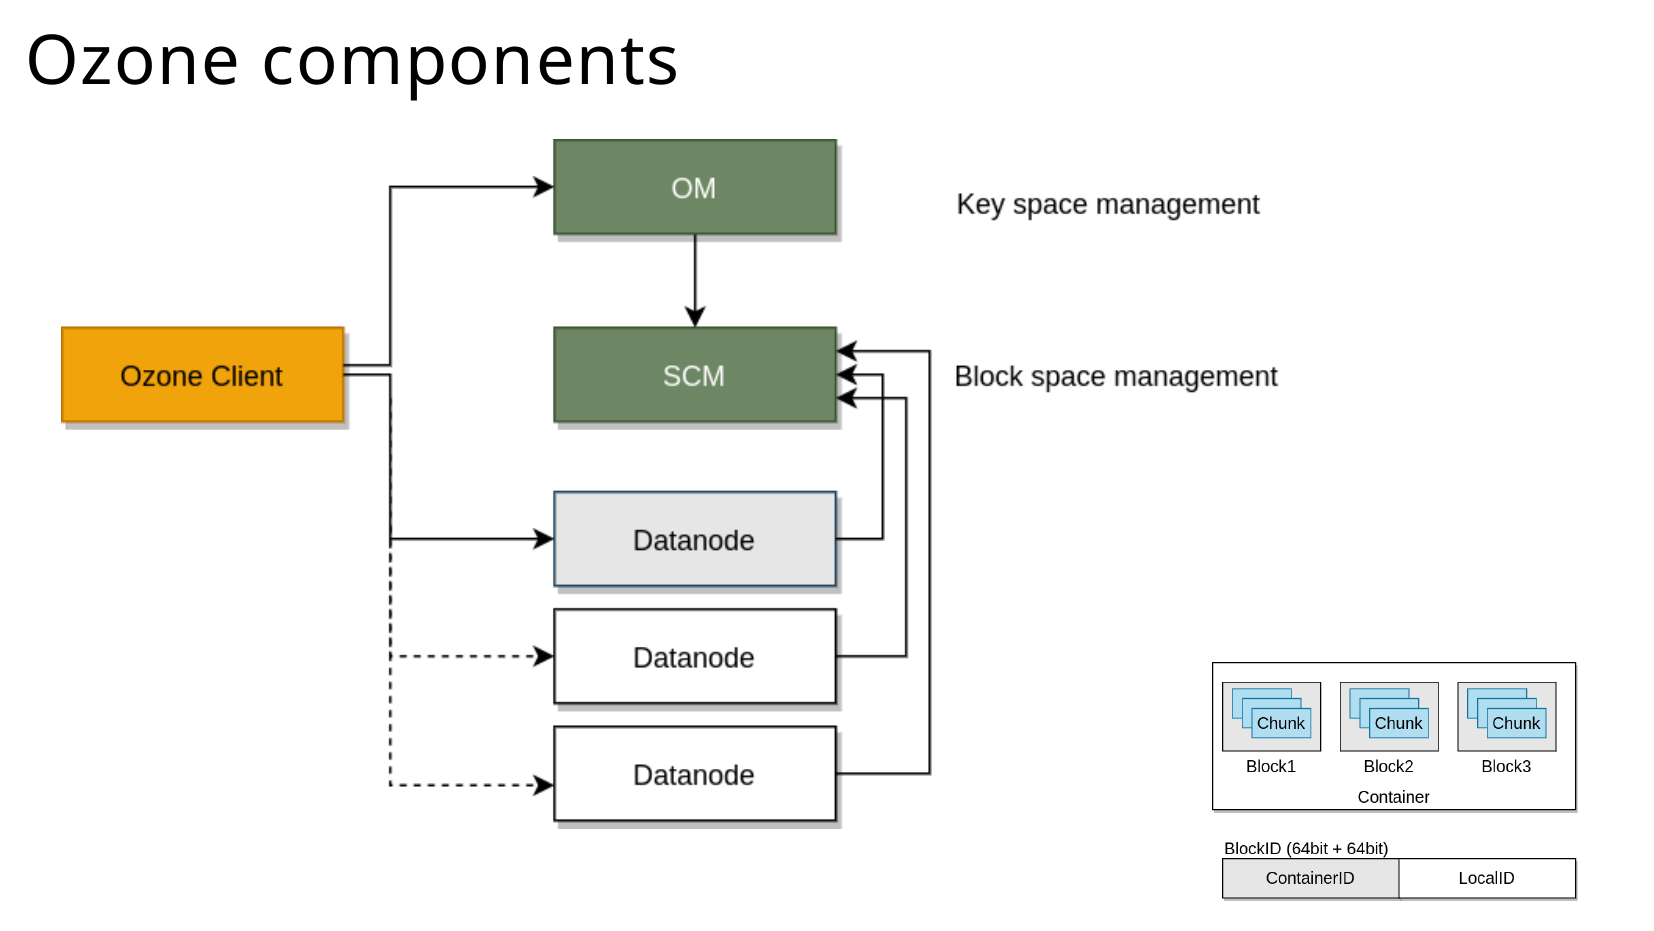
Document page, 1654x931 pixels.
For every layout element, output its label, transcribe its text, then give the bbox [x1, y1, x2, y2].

picture [61, 139, 1578, 901]
title Ozone components [25, 0, 1654, 117]
